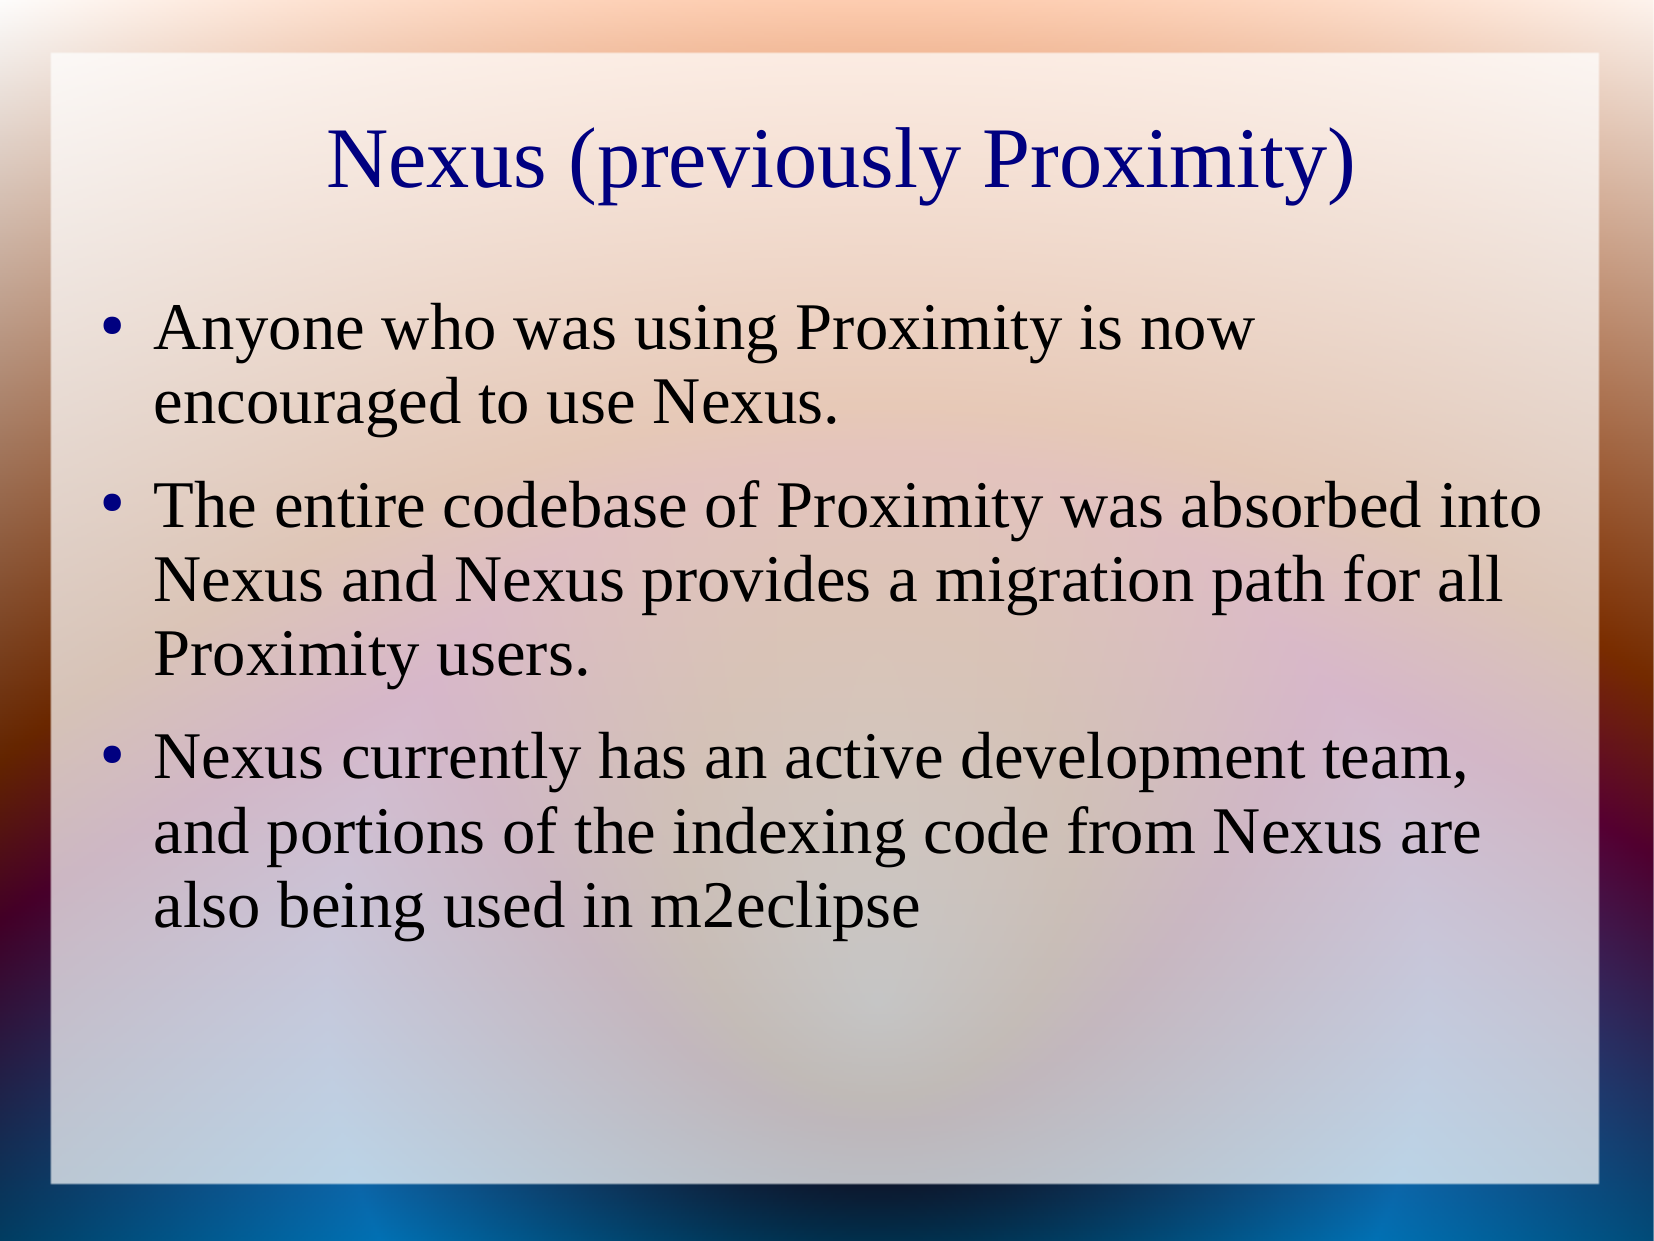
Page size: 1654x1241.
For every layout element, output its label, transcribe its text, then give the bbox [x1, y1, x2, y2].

picture [0, 0, 1654, 1241]
list Anyone who was using Proximity is now encouraged to use Nexus. The entire codebase of Proximity was absorbed into Nexus and Nexus provides a migration path for all Proximity users. Nexus currently has an active development team, and portions of the indexing code from Nexus are also being used in m2eclipse [82, 290, 1571, 1034]
title Nexus (previously Proximity) [82, 55, 1571, 263]
